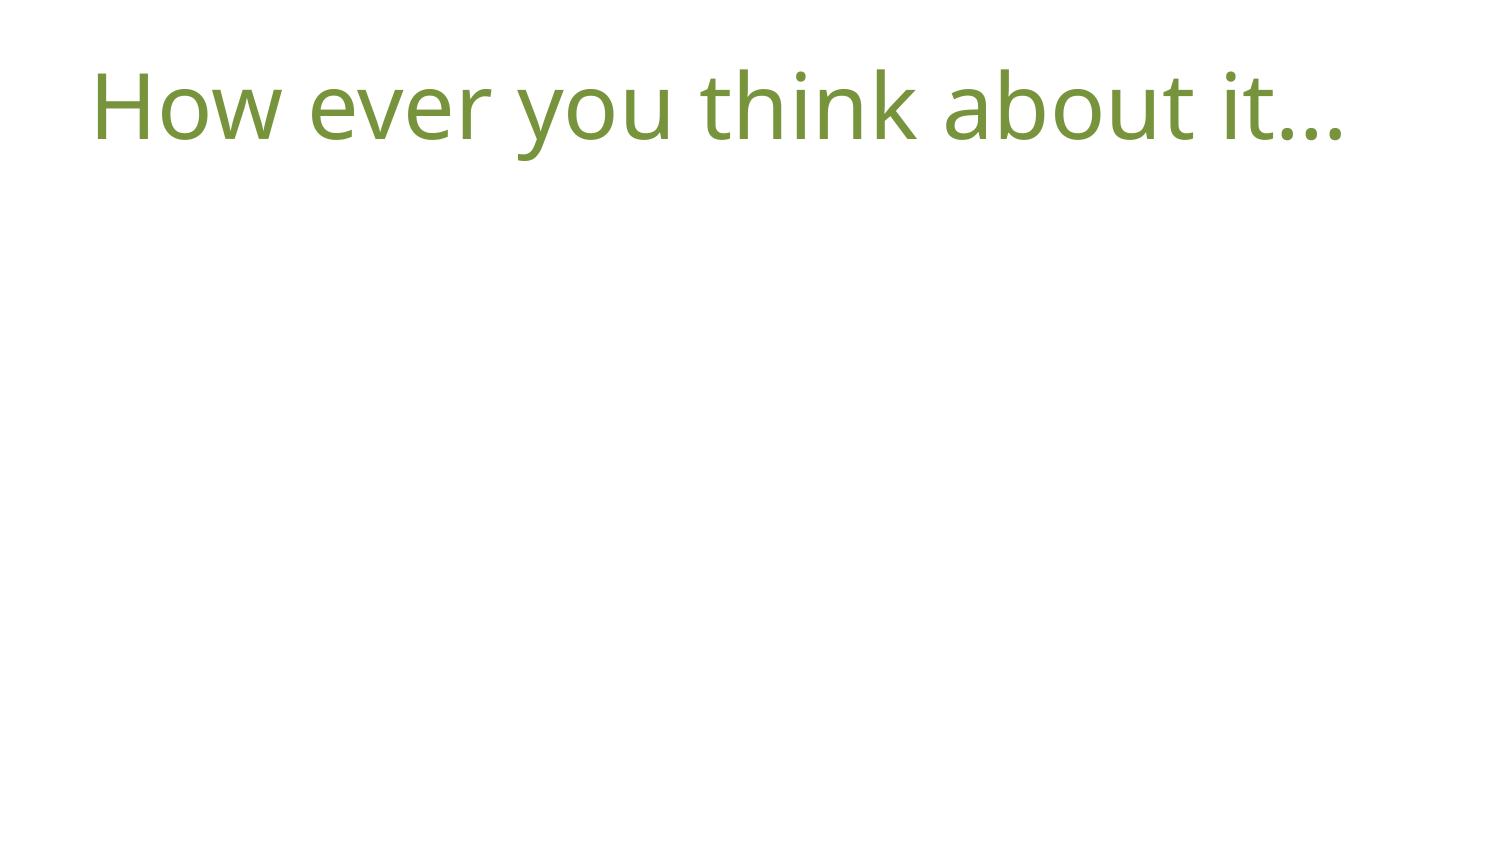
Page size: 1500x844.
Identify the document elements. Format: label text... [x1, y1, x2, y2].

title How ever you think about it… [75, 33, 1425, 175]
